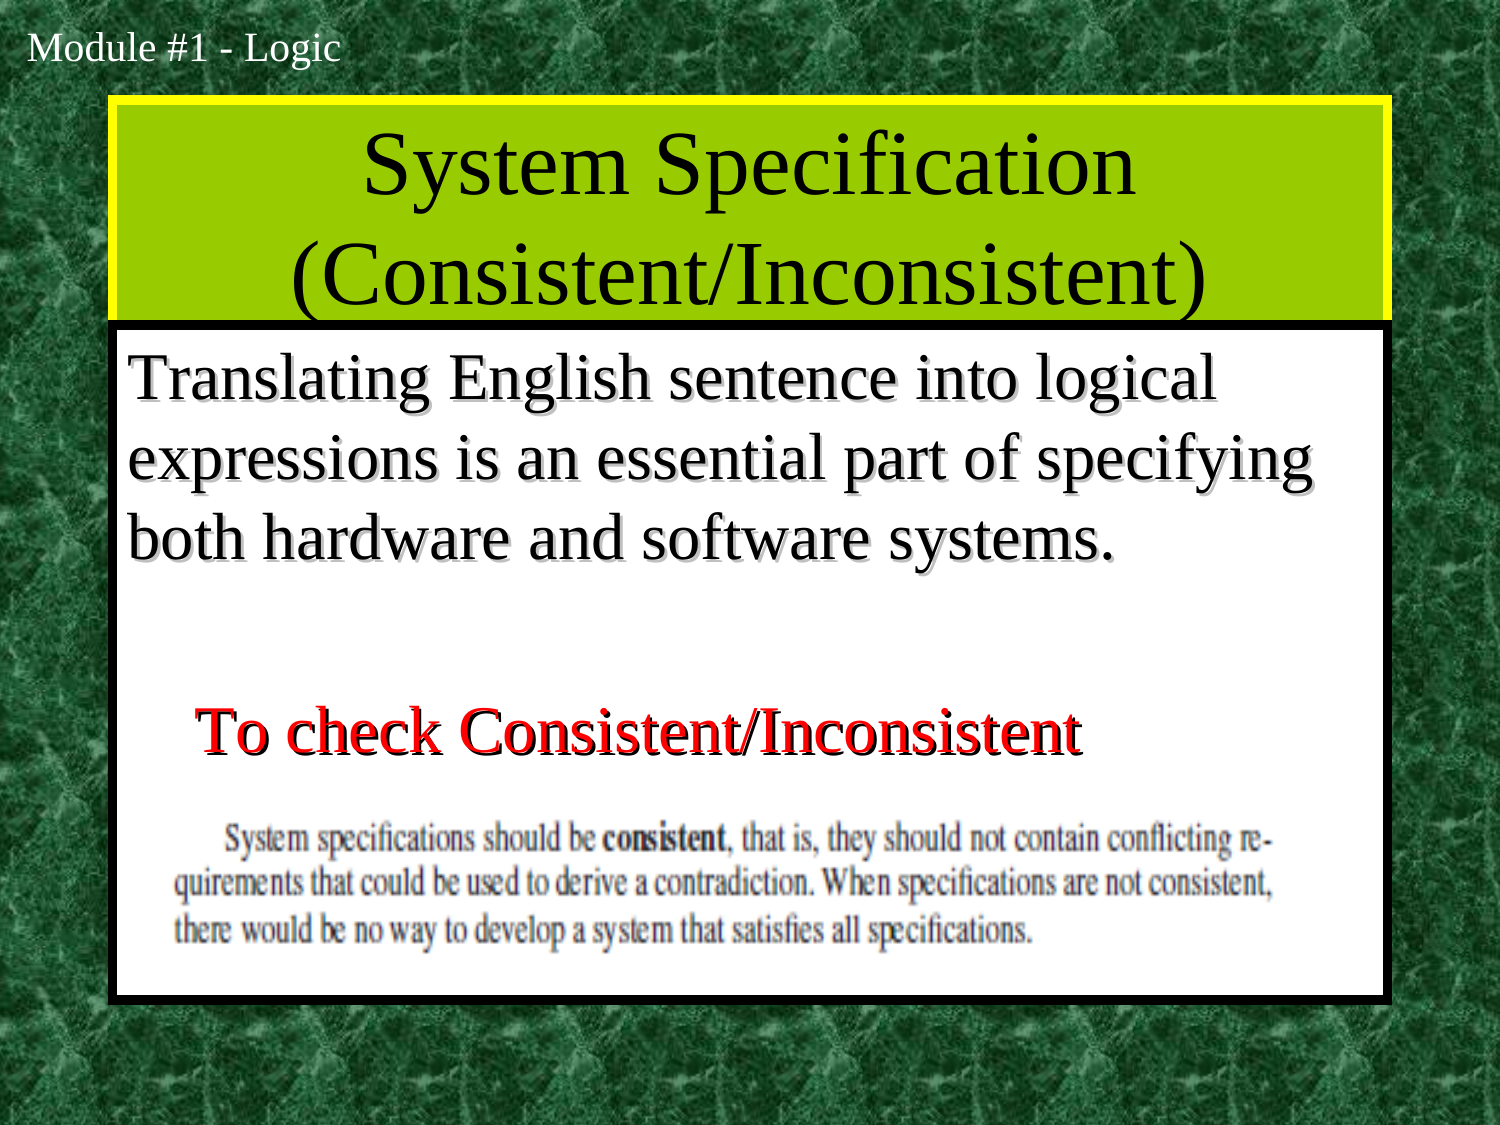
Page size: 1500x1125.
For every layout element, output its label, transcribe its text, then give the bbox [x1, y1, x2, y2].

title System Specification (Consistent/Inconsistent) [112, 99, 1388, 320]
list Translating English sentence into logical expressions is an essential part of specifying both hardware and software systems. To check Consistent/Inconsistent [112, 324, 1388, 1000]
picture [0, 0, 1500, 1125]
